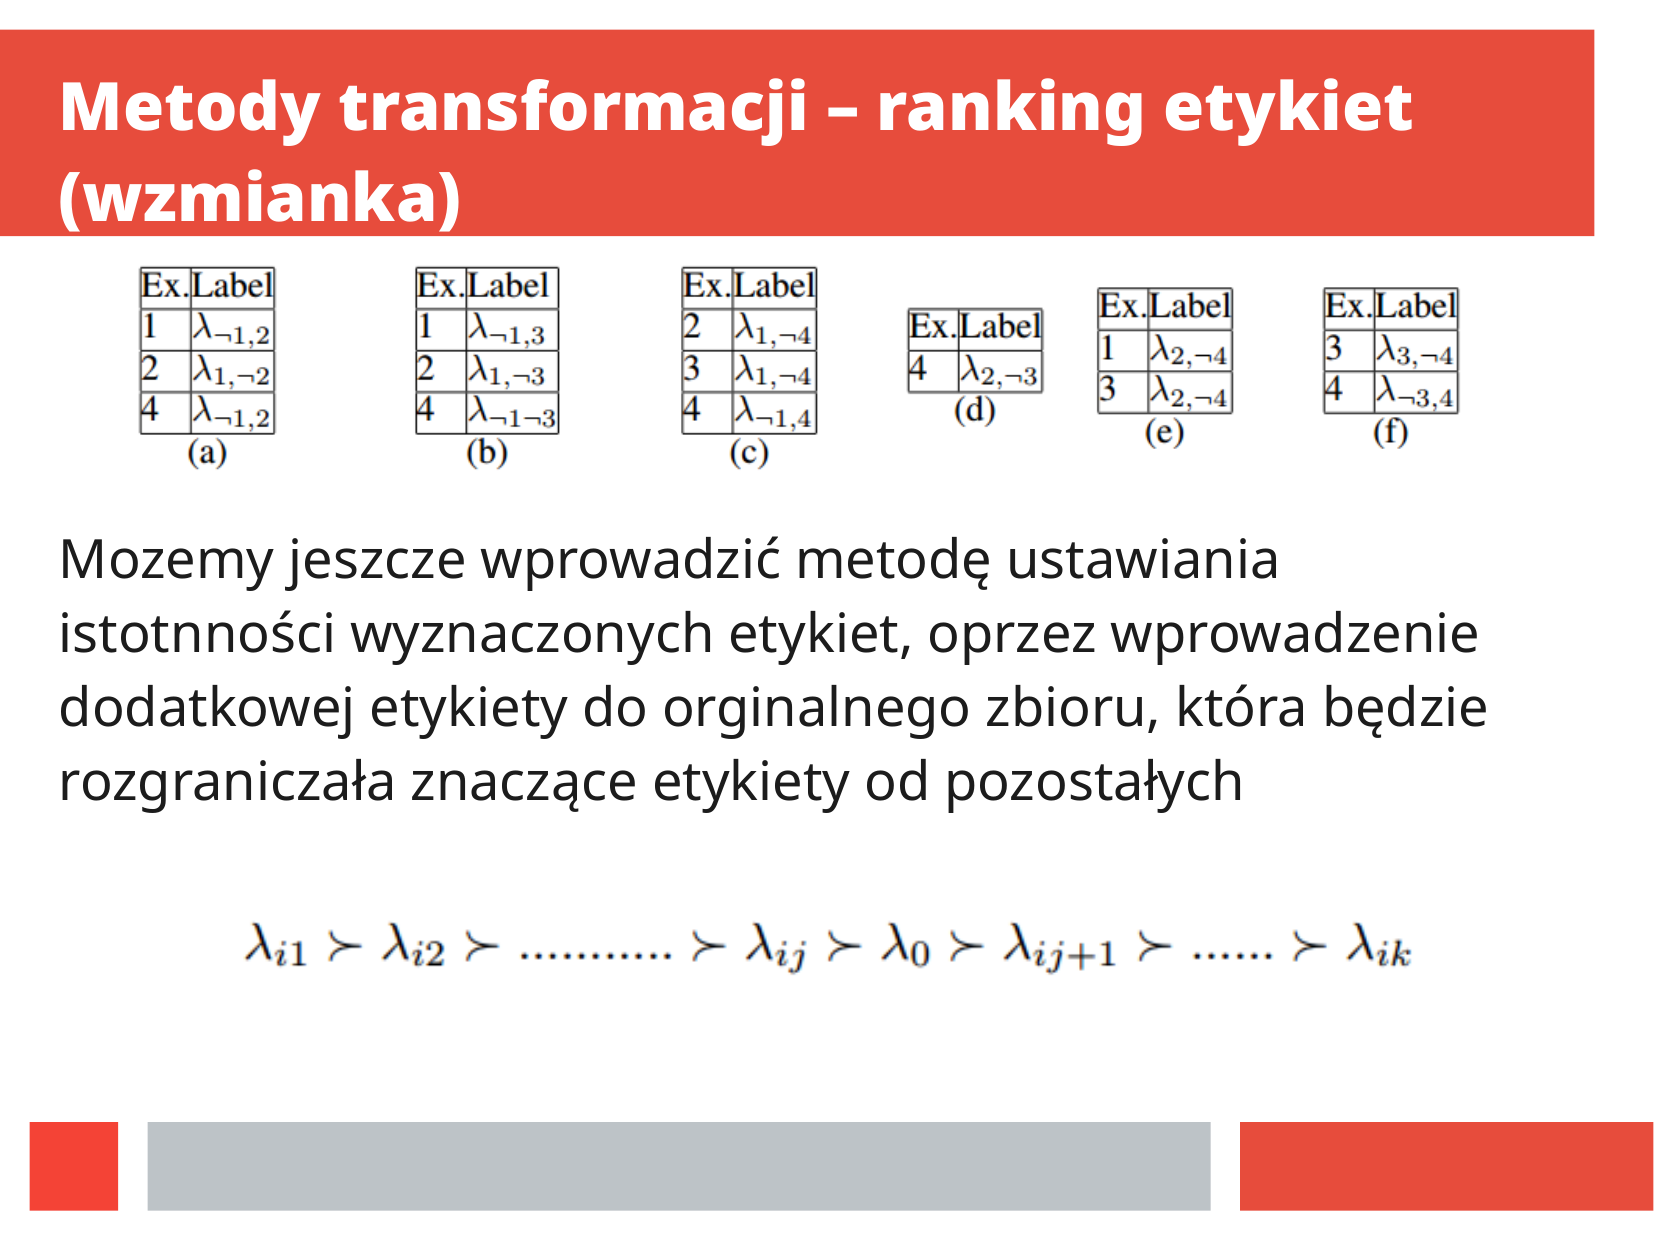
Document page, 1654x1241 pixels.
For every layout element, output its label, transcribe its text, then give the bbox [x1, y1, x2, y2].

title Metody transformacji – ranking etykiet (wzmianka) [59, 59, 1595, 207]
list Mozemy jeszcze wprowadzić metodę ustawiania istotnności wyznaczonych etykiet, oprzez wprowadzenie dodatkowej etykiety do orginalnego zbioru, która będzie rozgraniczała znaczące etykiety od pozostałych [59, 324, 1565, 1093]
picture [200, 897, 1447, 1002]
picture [89, 261, 1493, 496]
